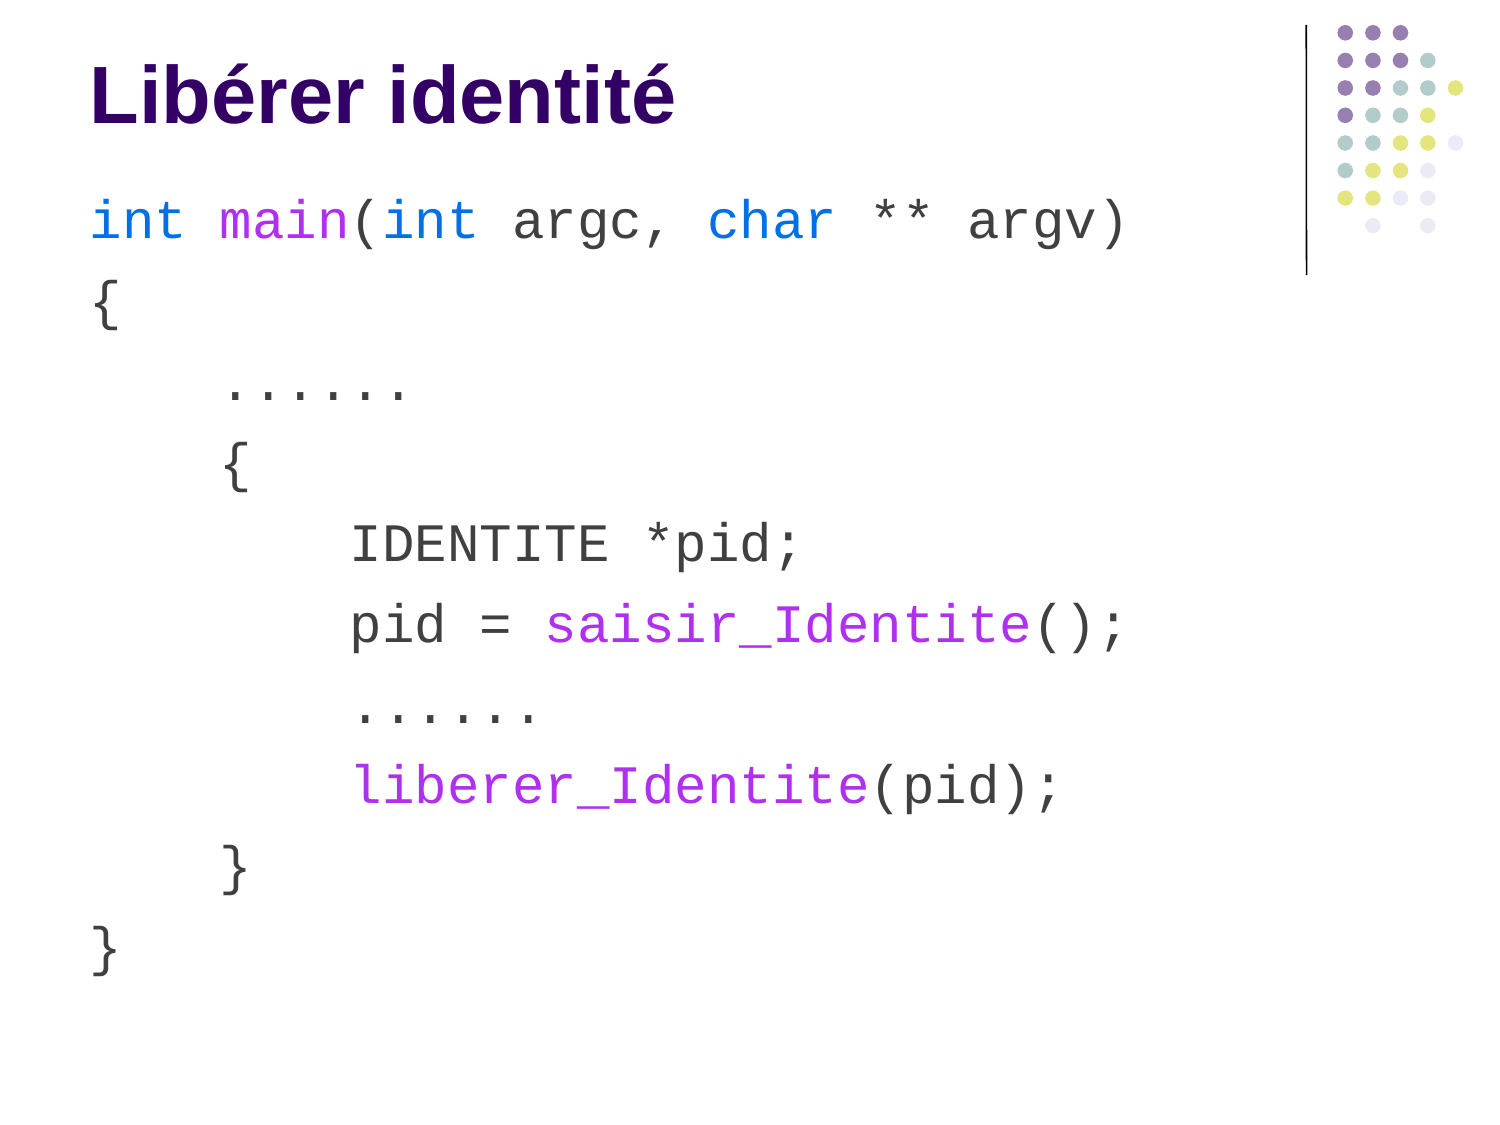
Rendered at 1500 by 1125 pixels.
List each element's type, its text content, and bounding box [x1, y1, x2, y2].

list int main(int argc, char ** argv) { ...... { IDENTITE *pid; pid = saisir_Identite(); ...... liberer_Identite(pid); } } [74, 177, 1423, 1010]
title Libérer identité [75, 19, 1311, 148]
